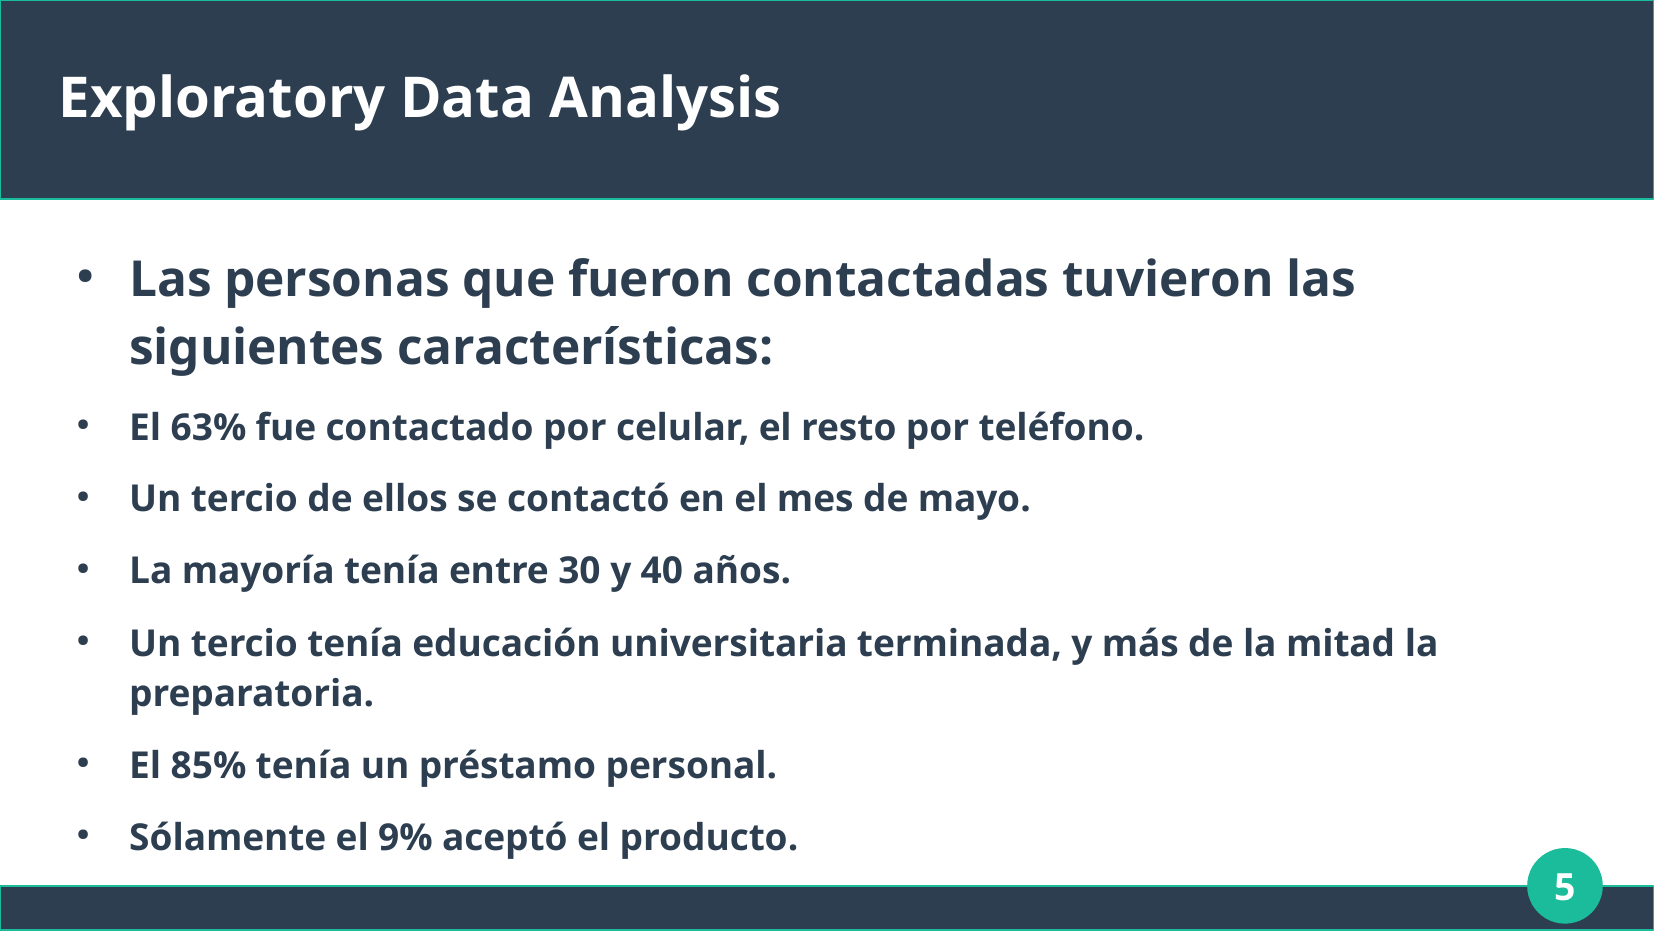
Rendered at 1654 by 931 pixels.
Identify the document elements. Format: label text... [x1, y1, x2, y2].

title Exploratory Data Analysis [59, 37, 1595, 155]
list Las personas que fueron contactadas tuvieron las siguientes características: El 63% fue contactado por celular, el resto por teléfono. Un tercio de ellos se contactó en el mes de mayo. La mayoría tenía entre 30 y 40 años. Un tercio tenía educación universitaria terminada, y más de la mitad la preparatoria. El 85% tenía un préstamo personal. Sólamente el 9% aceptó el producto. [59, 243, 1595, 864]
